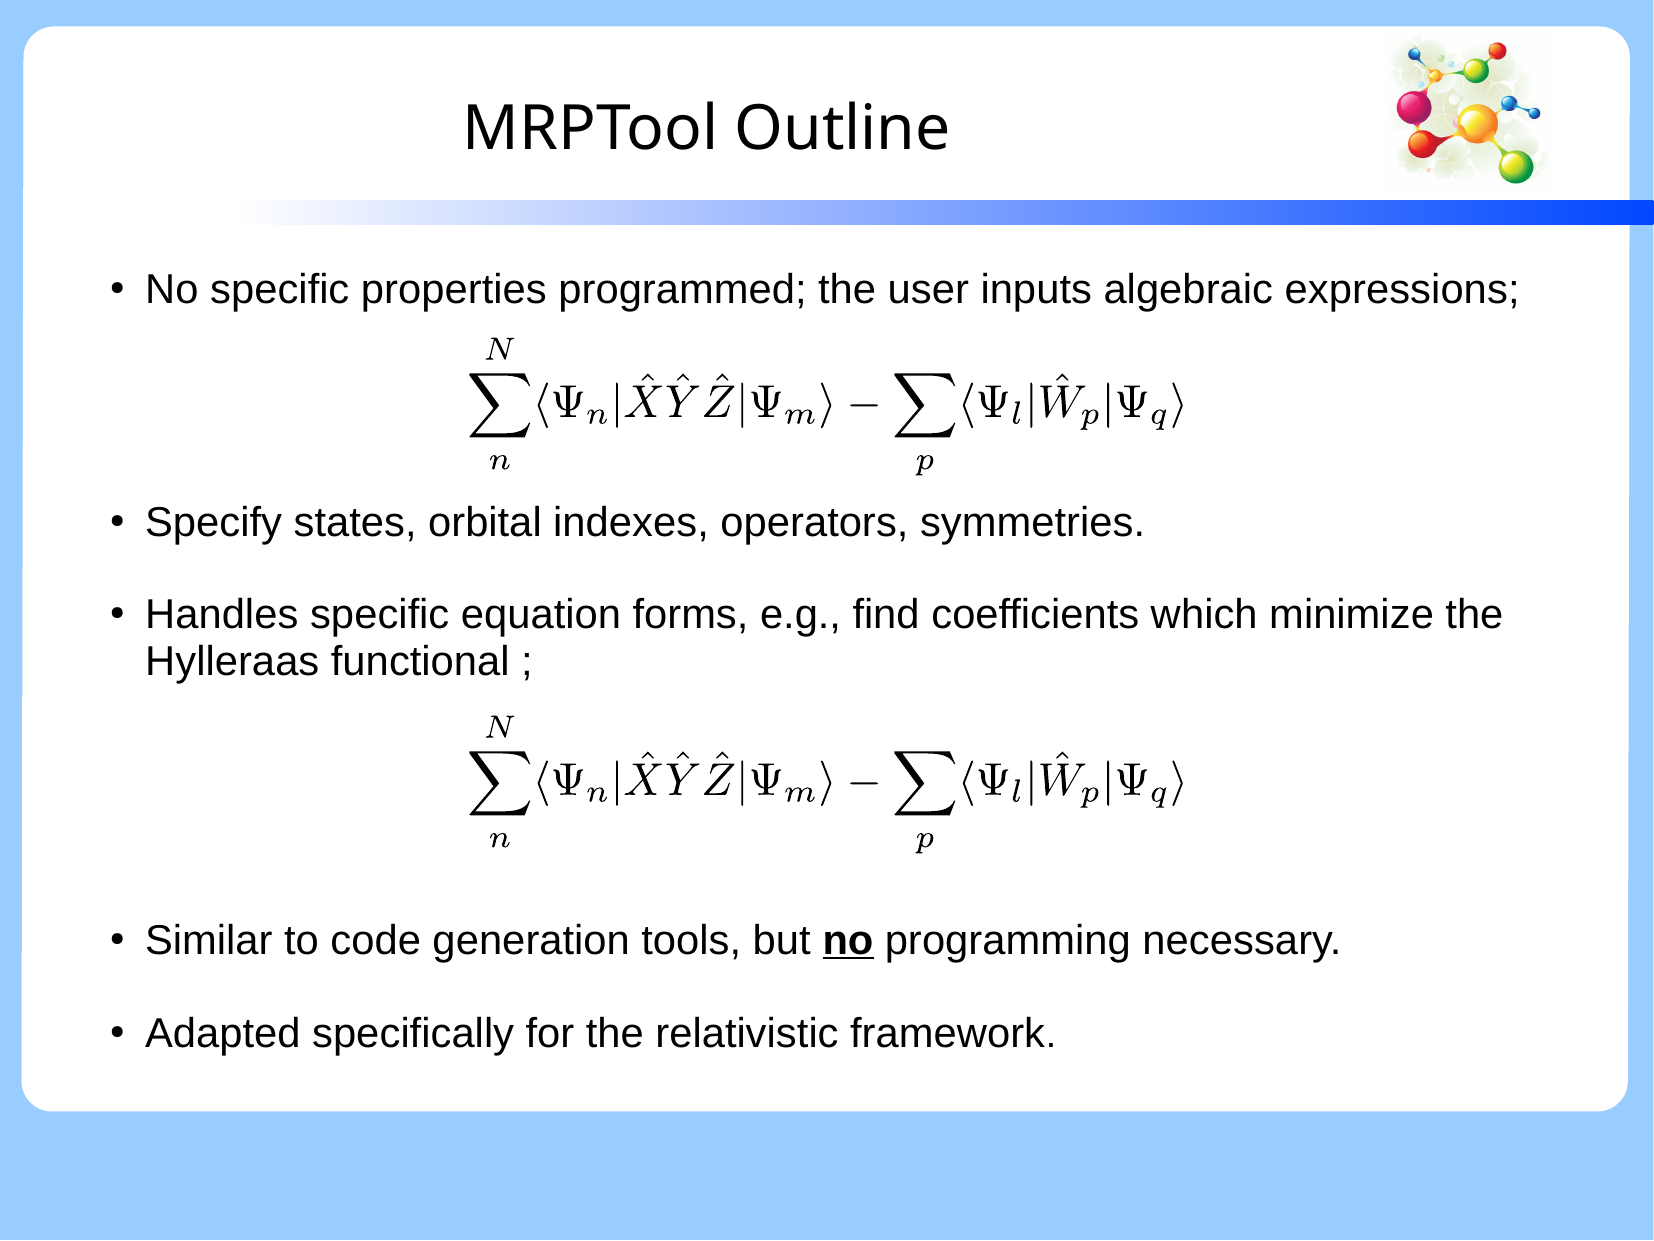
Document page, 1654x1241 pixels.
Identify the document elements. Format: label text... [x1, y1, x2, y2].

text_box [466, 337, 1188, 476]
picture [1382, 29, 1556, 195]
text_box No specific properties programmed; the user inputs algebraic expressions; Specify states, orbital indexes, operators, symmetries. Handles specific equation forms, e.g., find coefficients which minimize the Hylleraas functional ; Similar to code generation tools, but no programming necessary. Adapted specifically for the relativistic framework. [94, 258, 1568, 1064]
text_box [466, 715, 1188, 854]
title MRPTool Outline [82, 49, 1332, 201]
